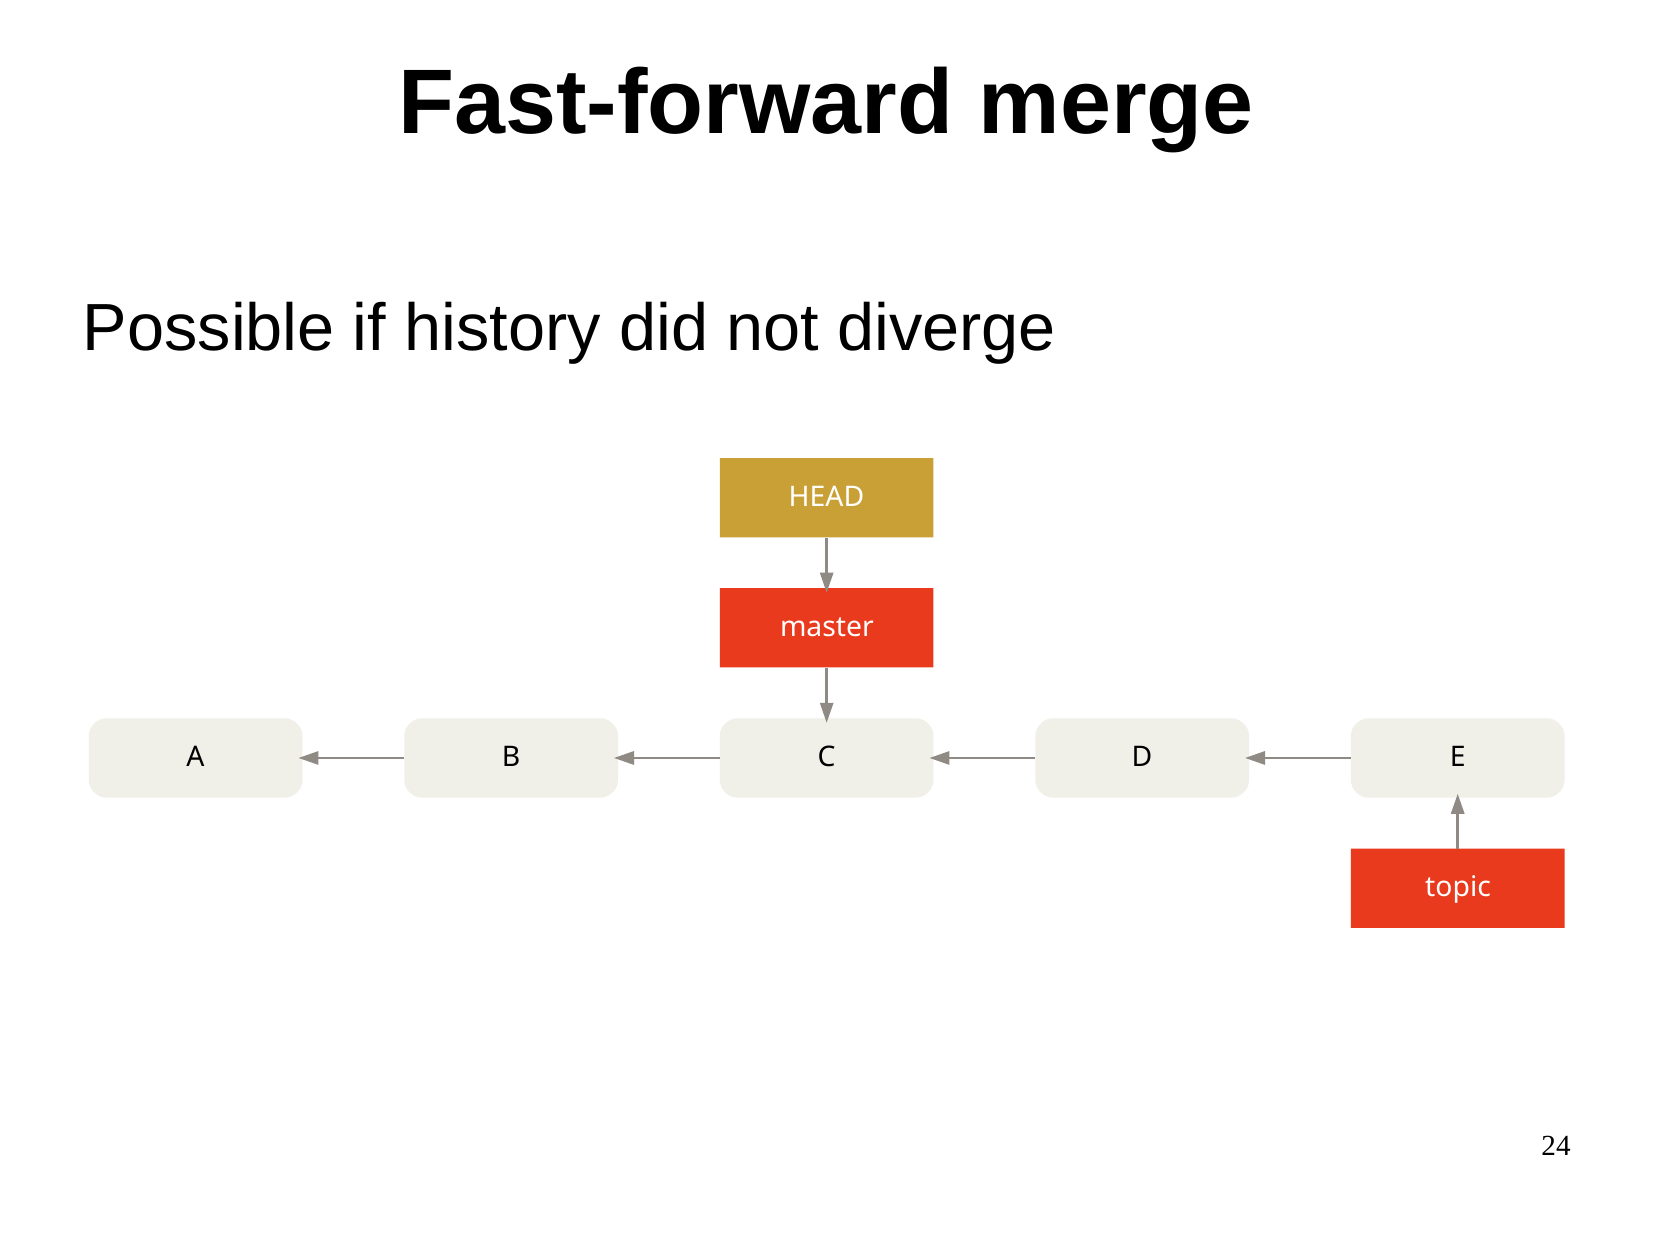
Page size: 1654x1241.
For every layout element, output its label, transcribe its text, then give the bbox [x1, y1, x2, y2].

list Possible if history did not diverge [82, 290, 1571, 366]
title Fast-forward merge [82, 49, 1571, 257]
picture [82, 429, 1571, 934]
